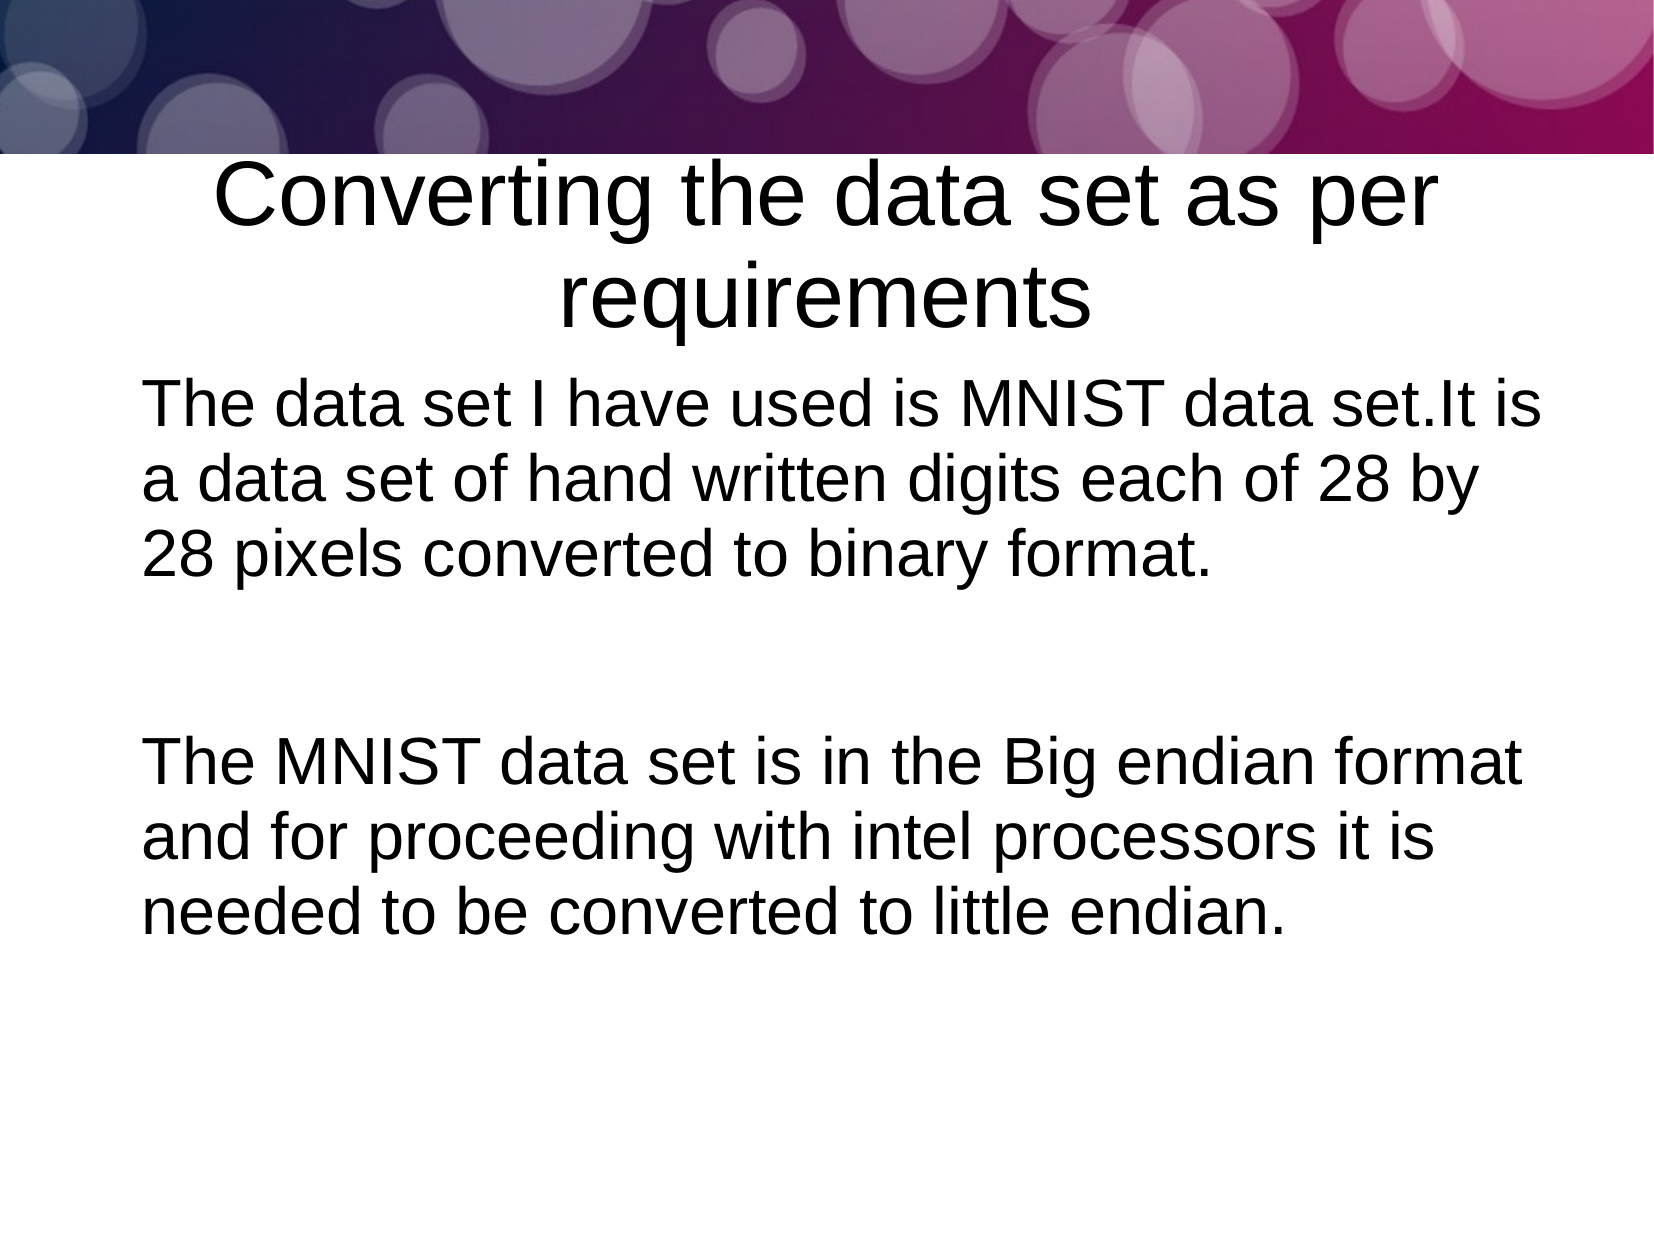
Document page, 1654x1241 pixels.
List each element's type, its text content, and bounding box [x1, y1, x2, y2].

title Converting the data set as per requirements [82, 142, 1571, 348]
list The data set I have used is MNIST data set.It is a data set of hand written digits each of 28 by 28 pixels converted to binary format. The MNIST data set is in the Big endian format and for proceeding with intel processors it is needed to be converted to little endian. [70, 366, 1559, 1087]
picture [0, 0, 1654, 154]
